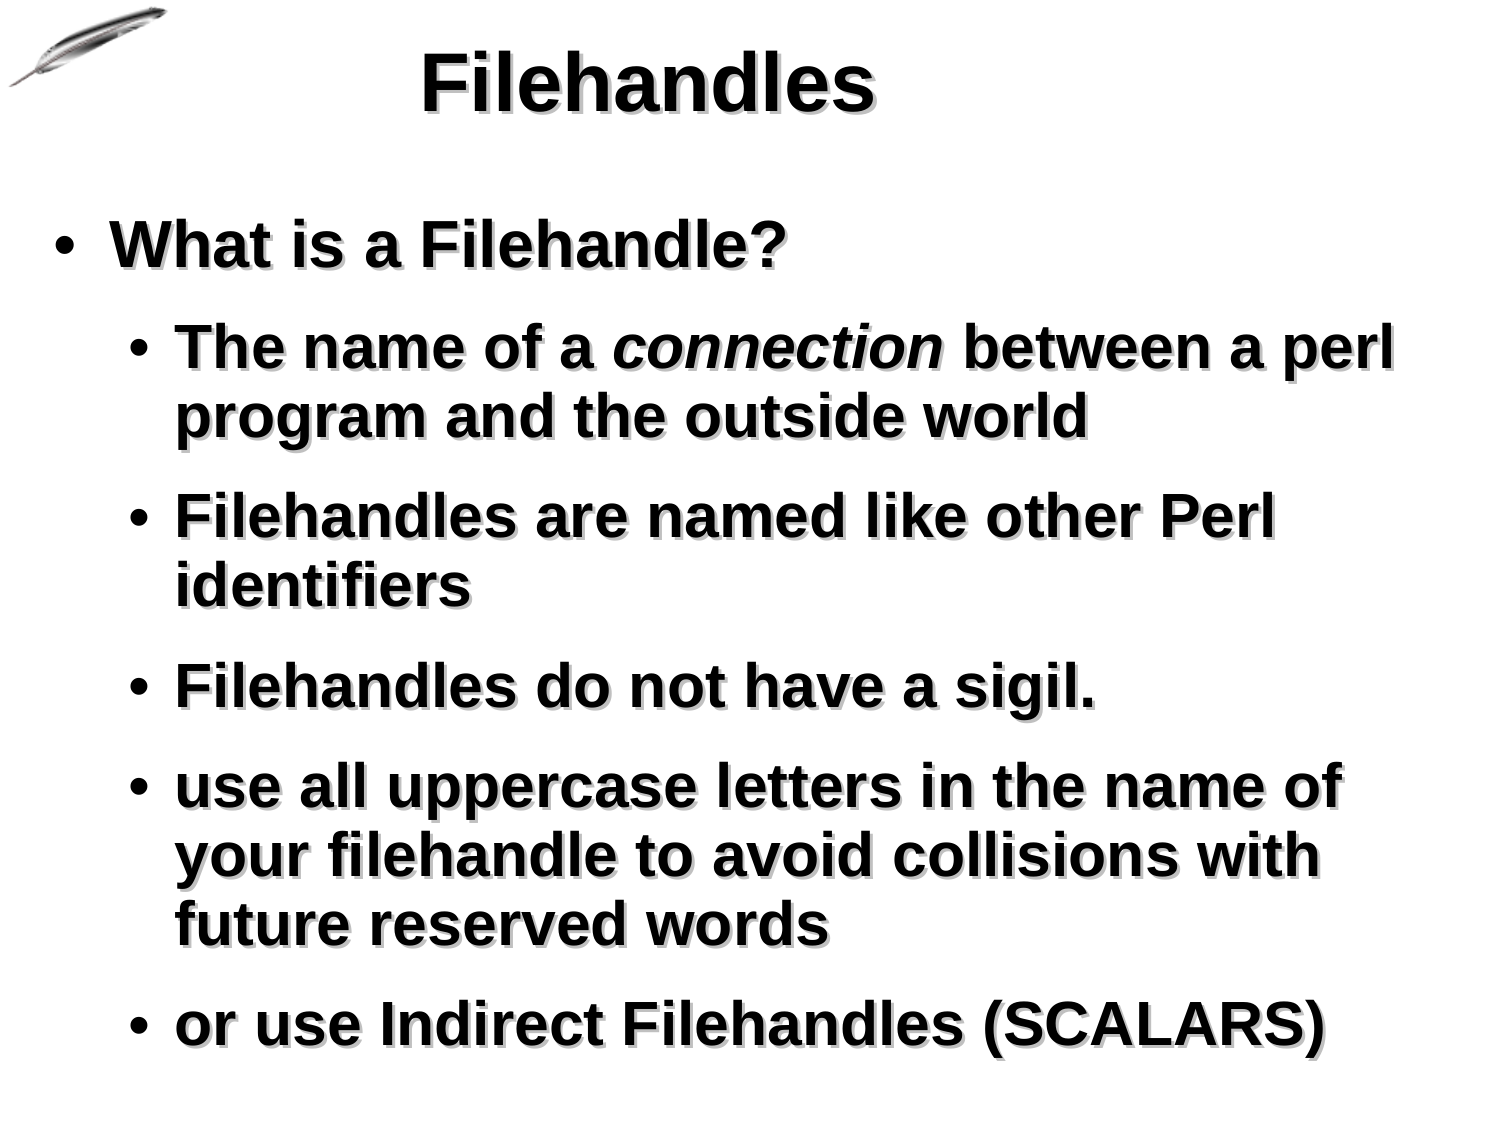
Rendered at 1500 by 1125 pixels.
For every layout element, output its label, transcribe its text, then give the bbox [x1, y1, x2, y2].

title Filehandles [419, 0, 1459, 176]
list What is a Filehandle? The name of a connection between a perl program and the outside world Filehandles are named like other Perl identifiers Filehandles do not have a sigil. use all uppercase letters in the name of your filehandle to avoid collisions with future reserved words or use Indirect Filehandles (SCALARS) [53, 207, 1447, 1084]
picture [5, 5, 173, 89]
